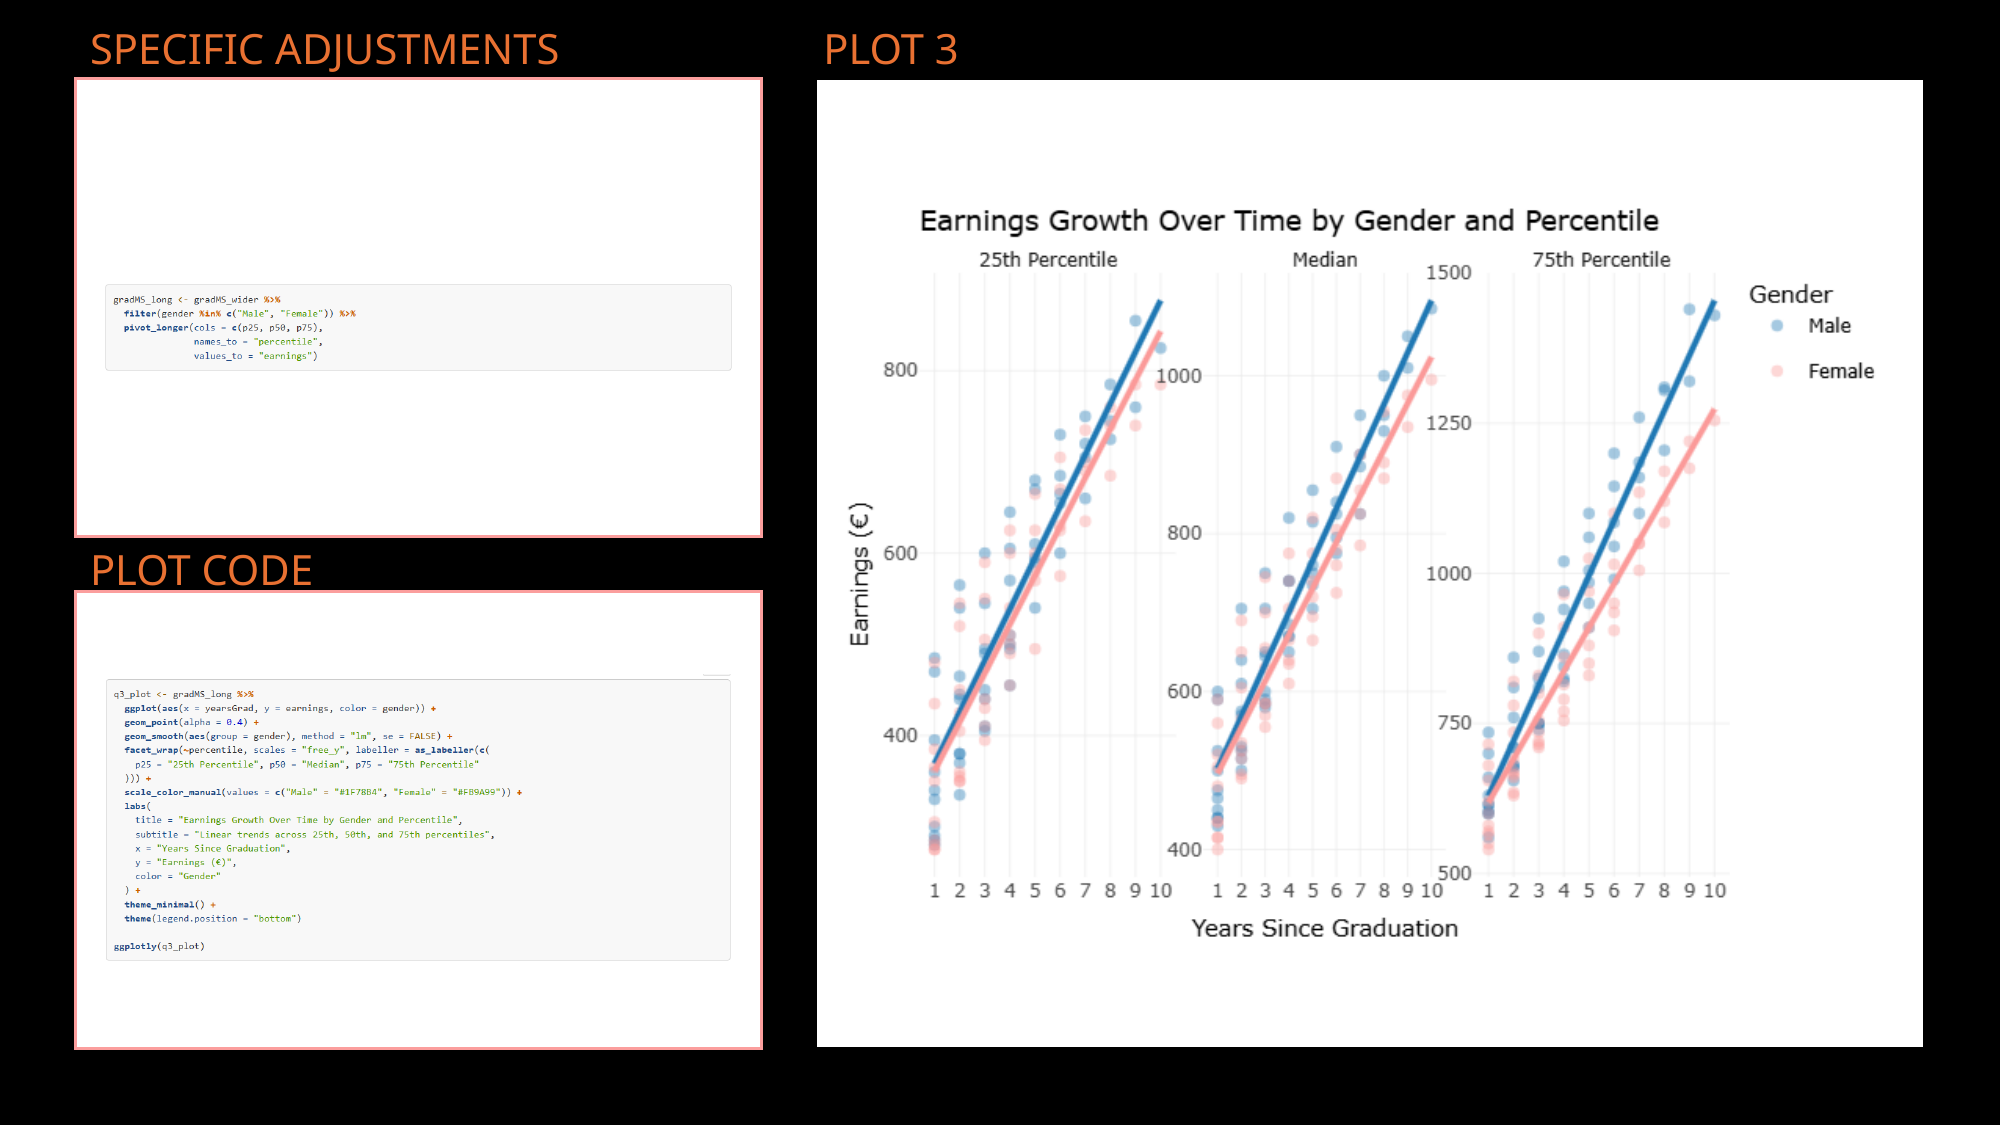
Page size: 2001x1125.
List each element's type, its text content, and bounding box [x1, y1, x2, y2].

picture [102, 281, 735, 375]
text_box PLOT 3 [808, 15, 1192, 81]
picture [843, 187, 1896, 940]
text_box PLOT CODE [75, 536, 459, 603]
picture [102, 674, 735, 964]
text_box [0, 0, 2000, 1125]
text_box SPECIFIC ADJUSTMENTS [75, 15, 659, 81]
